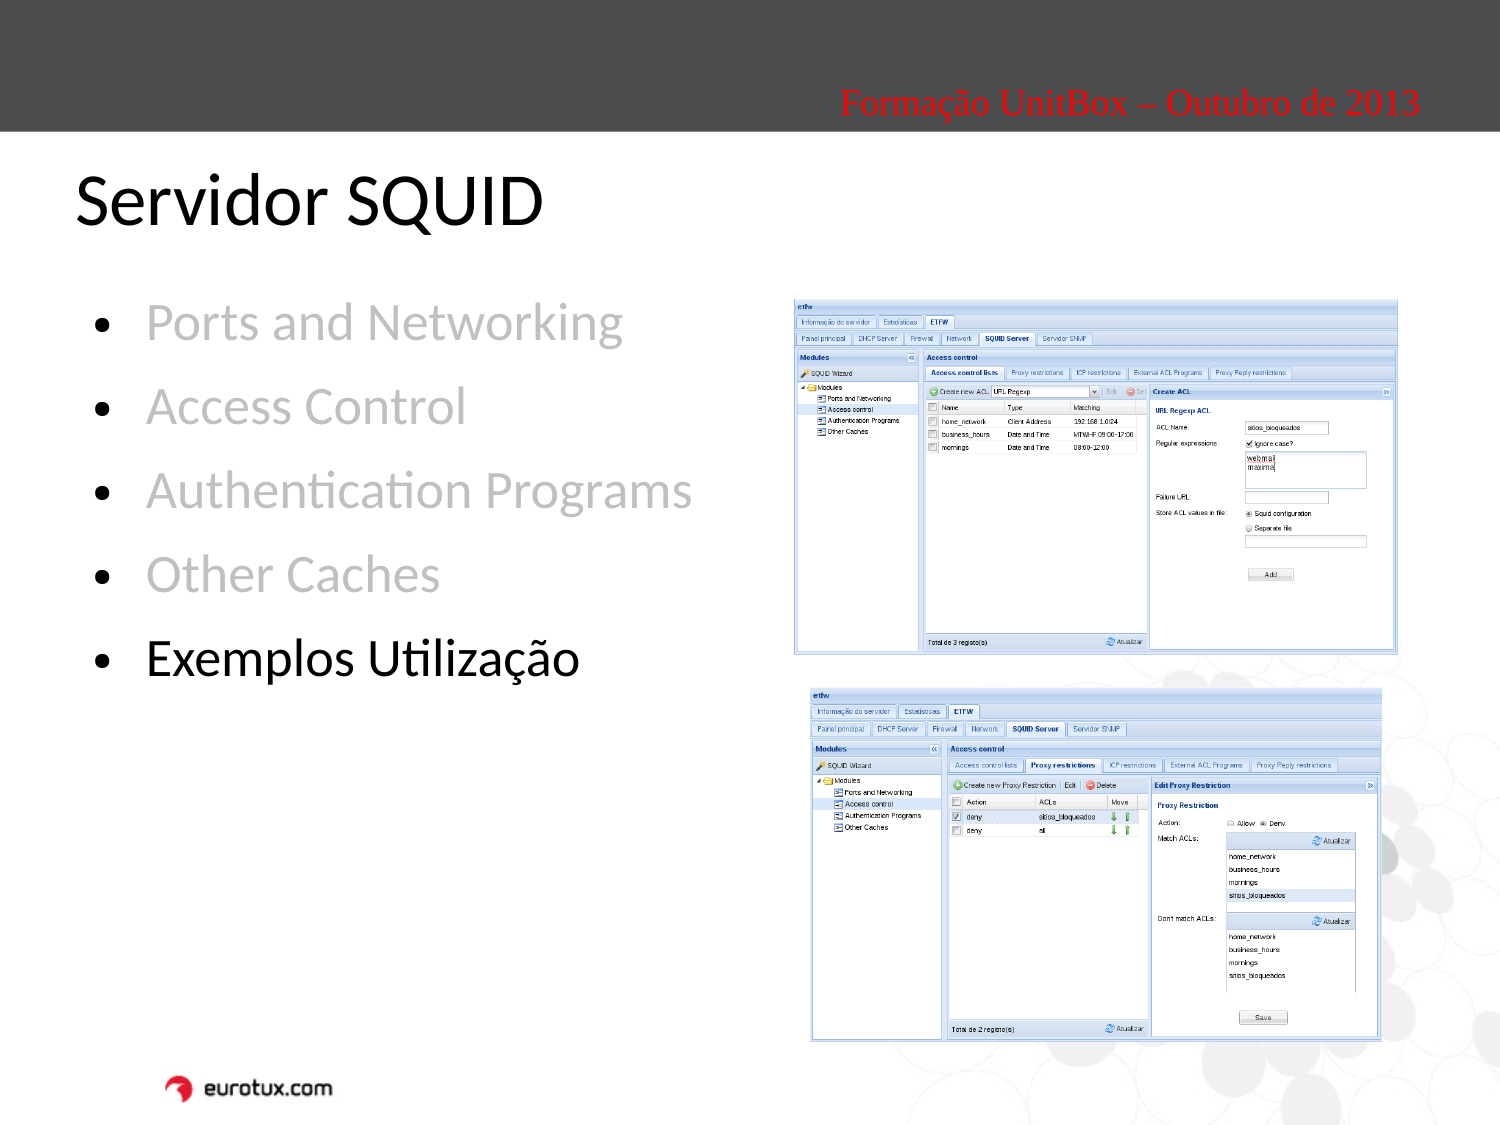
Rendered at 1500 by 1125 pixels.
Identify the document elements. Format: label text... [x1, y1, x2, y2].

picture [0, 0, 1500, 1125]
list Ports and Networking Access Control Authentication Programs Other Caches Exemplos Utilização [75, 299, 734, 1043]
title Servidor SQUID [75, 112, 1425, 301]
